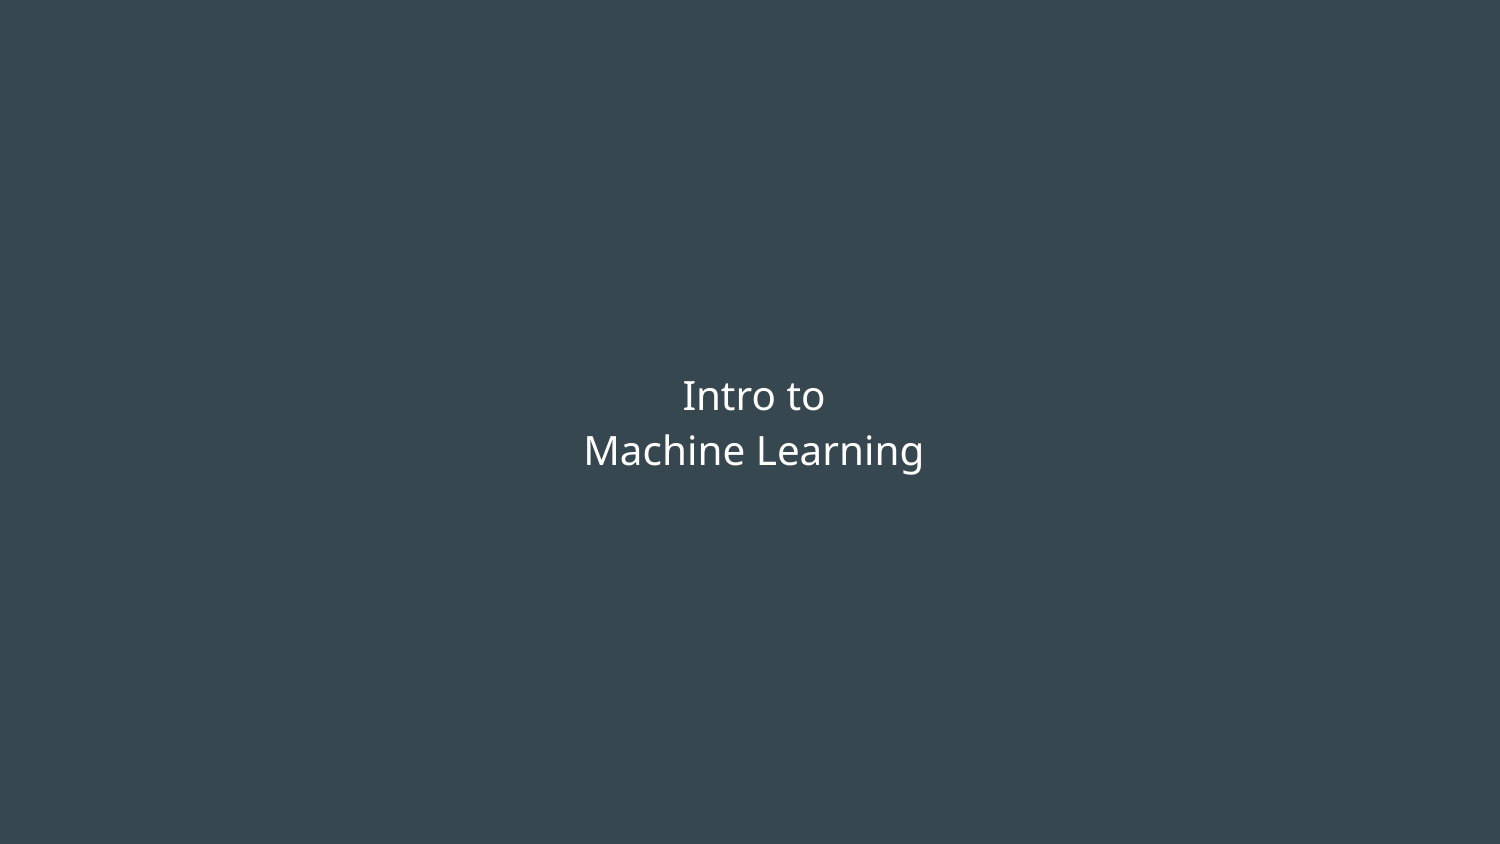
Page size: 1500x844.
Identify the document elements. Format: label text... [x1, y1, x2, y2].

title Intro to Machine Learning [110, 351, 1399, 493]
